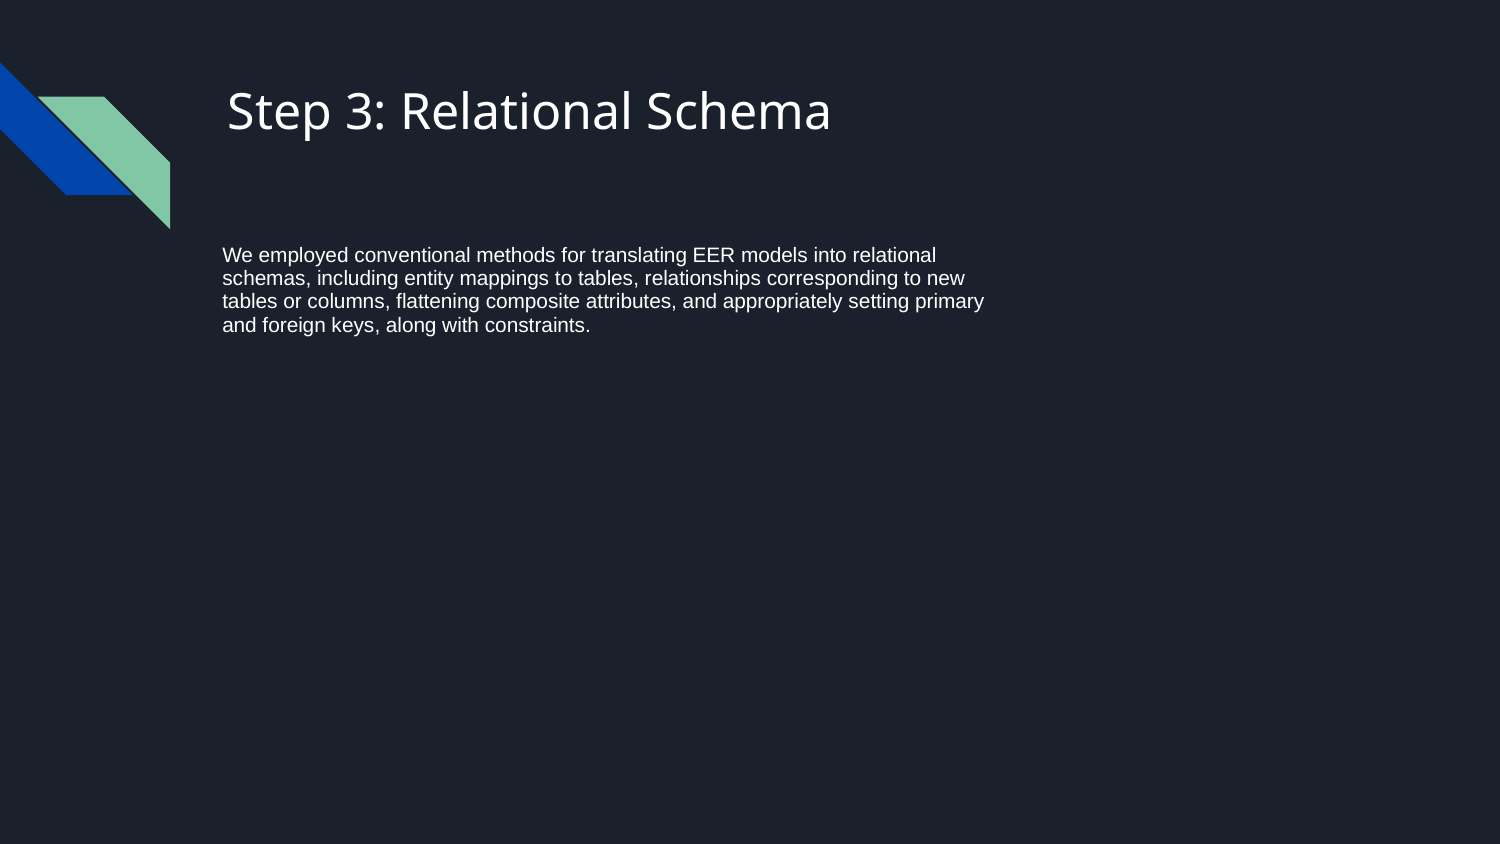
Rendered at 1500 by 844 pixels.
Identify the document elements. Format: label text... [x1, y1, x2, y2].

text_box We employed conventional methods for translating EER models into relational schemas, including entity mappings to tables, relationships corresponding to new tables or columns, flattening composite attributes, and appropriately setting primary and foreign keys, along with constraints. [207, 236, 1034, 413]
title Step 3: Relational Schema [212, 64, 1368, 215]
